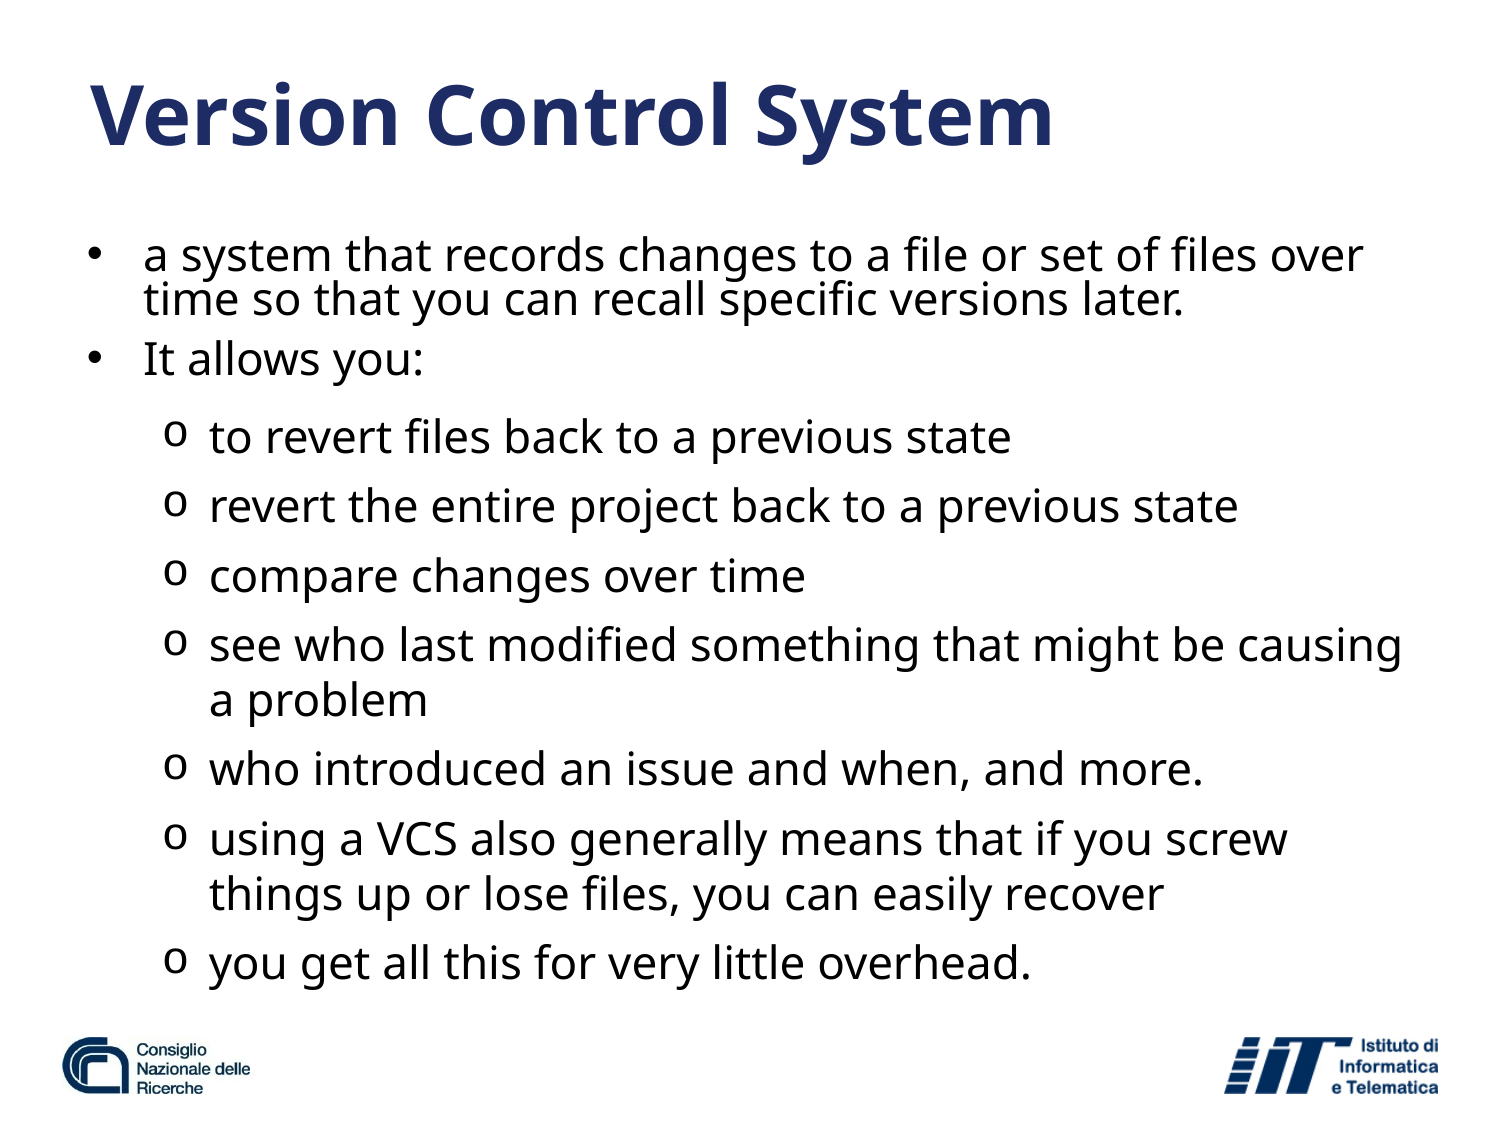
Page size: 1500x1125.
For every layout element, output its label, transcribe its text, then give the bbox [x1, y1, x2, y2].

picture [1422, 1037, 1438, 1094]
list a system that records changes to a file or set of files over time so that you can recall specific versions later. It allows you: to revert files back to a previous state revert the entire project back to a previous state compare changes over time see who last modified something that might be causing a problem who introduced an issue and when, and more. using a VCS also generally means that if you screw things up or lose files, you can easily recover you get all this for very little overhead. [71, 228, 1422, 1125]
picture [62, 1037, 71, 1094]
title Version Control System [74, 45, 1449, 180]
